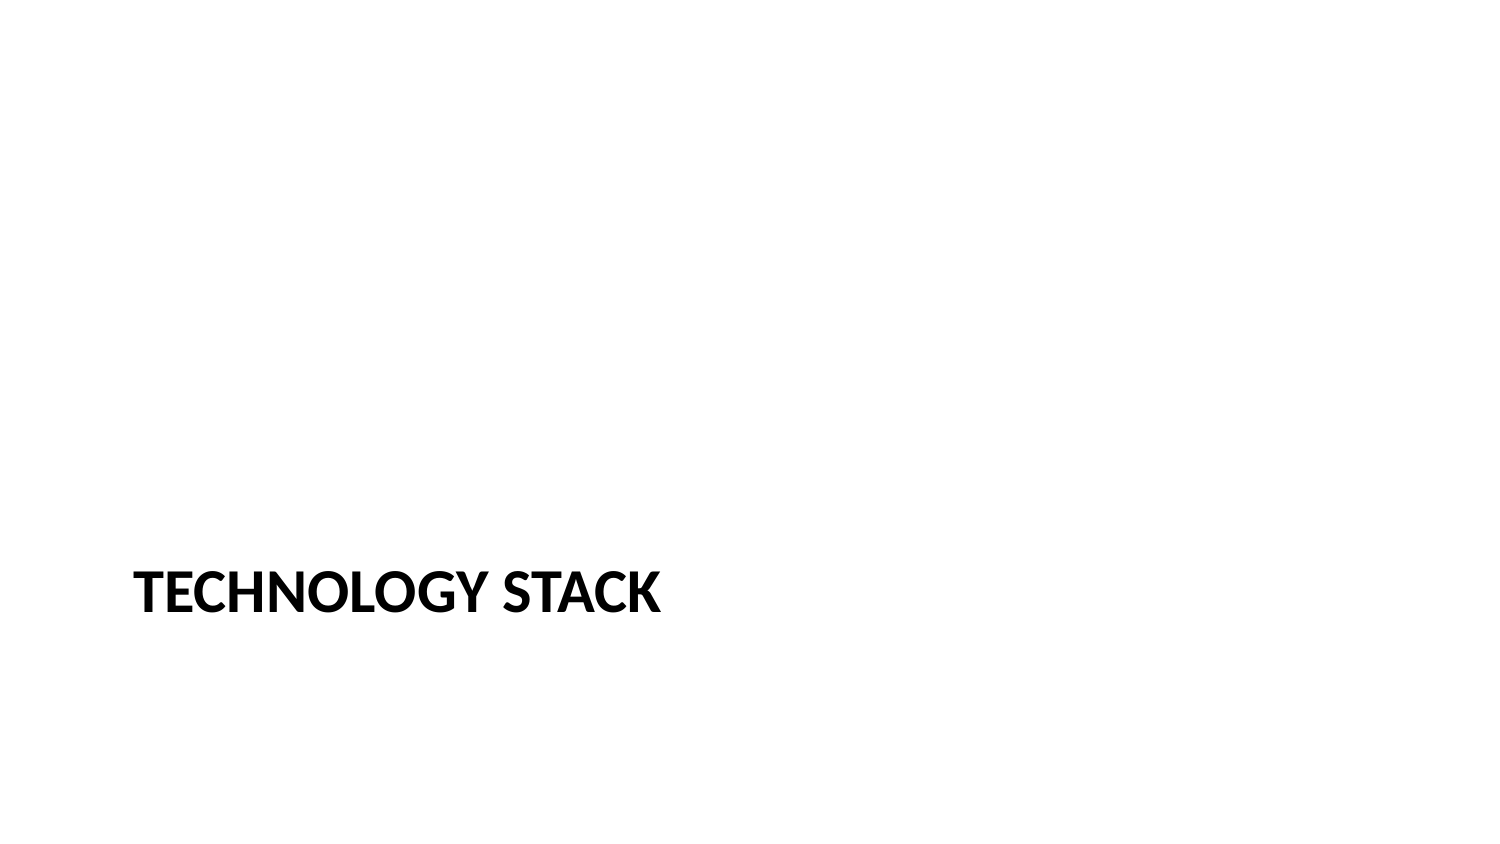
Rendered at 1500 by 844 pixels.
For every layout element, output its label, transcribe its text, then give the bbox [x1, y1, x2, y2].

title Technology Stack [118, 542, 1394, 710]
